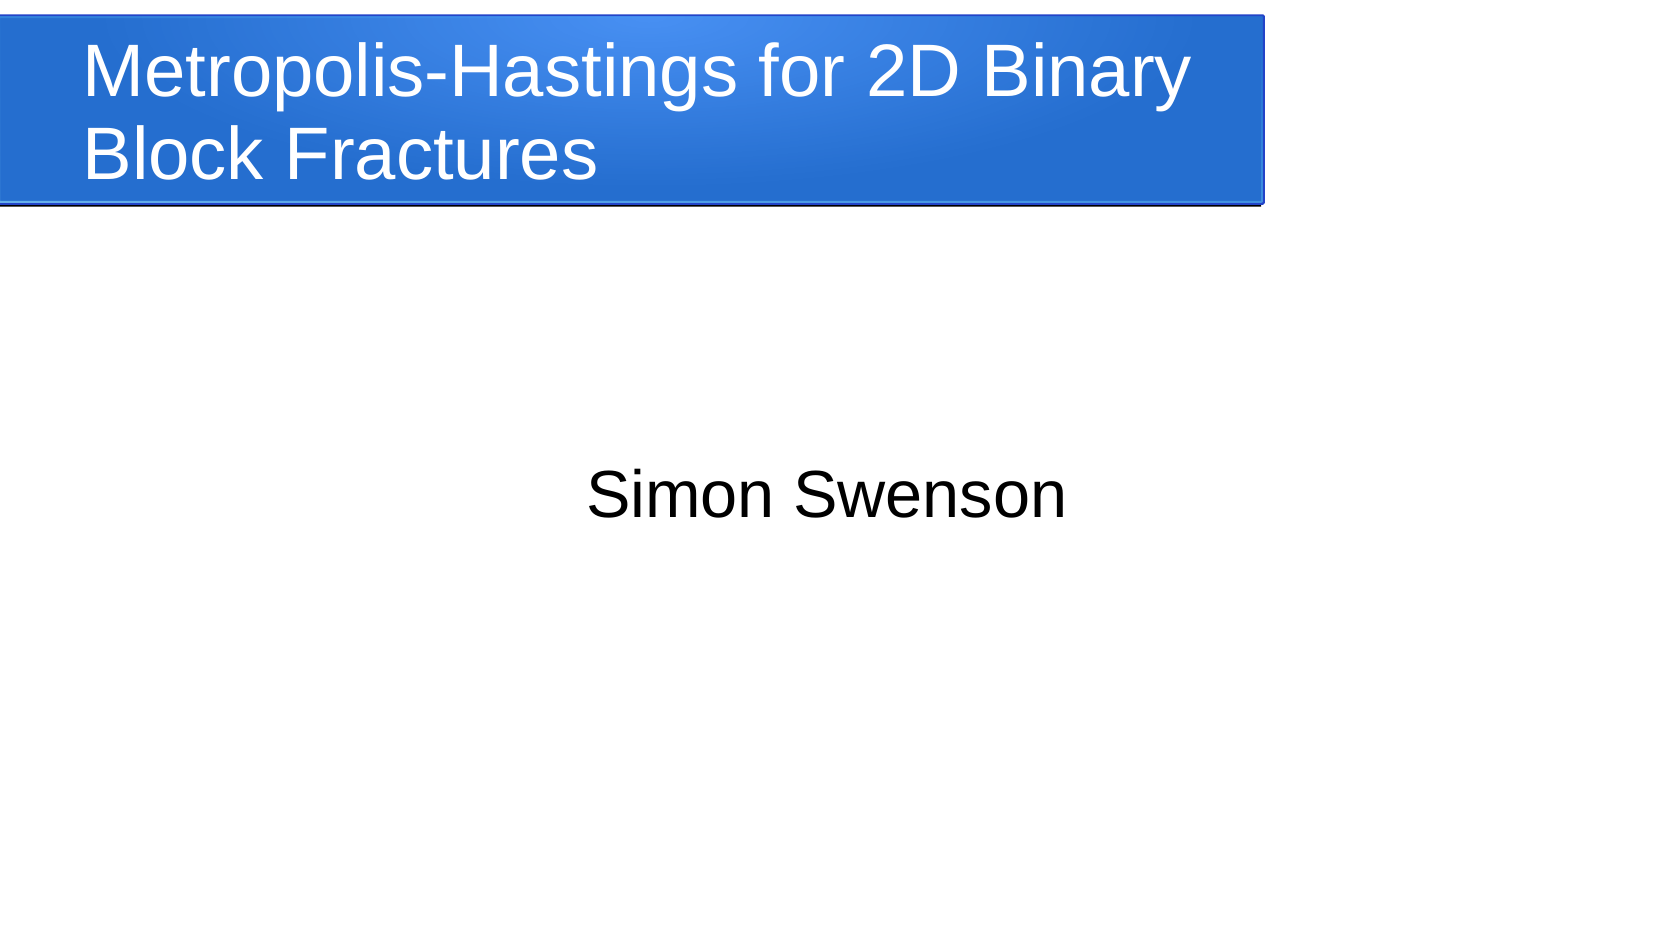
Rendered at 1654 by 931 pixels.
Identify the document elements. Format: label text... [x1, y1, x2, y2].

subtitle Simon Swenson [82, 224, 1571, 764]
title Metropolis-Hastings for 2D Binary Block Fractures [82, 29, 1235, 196]
